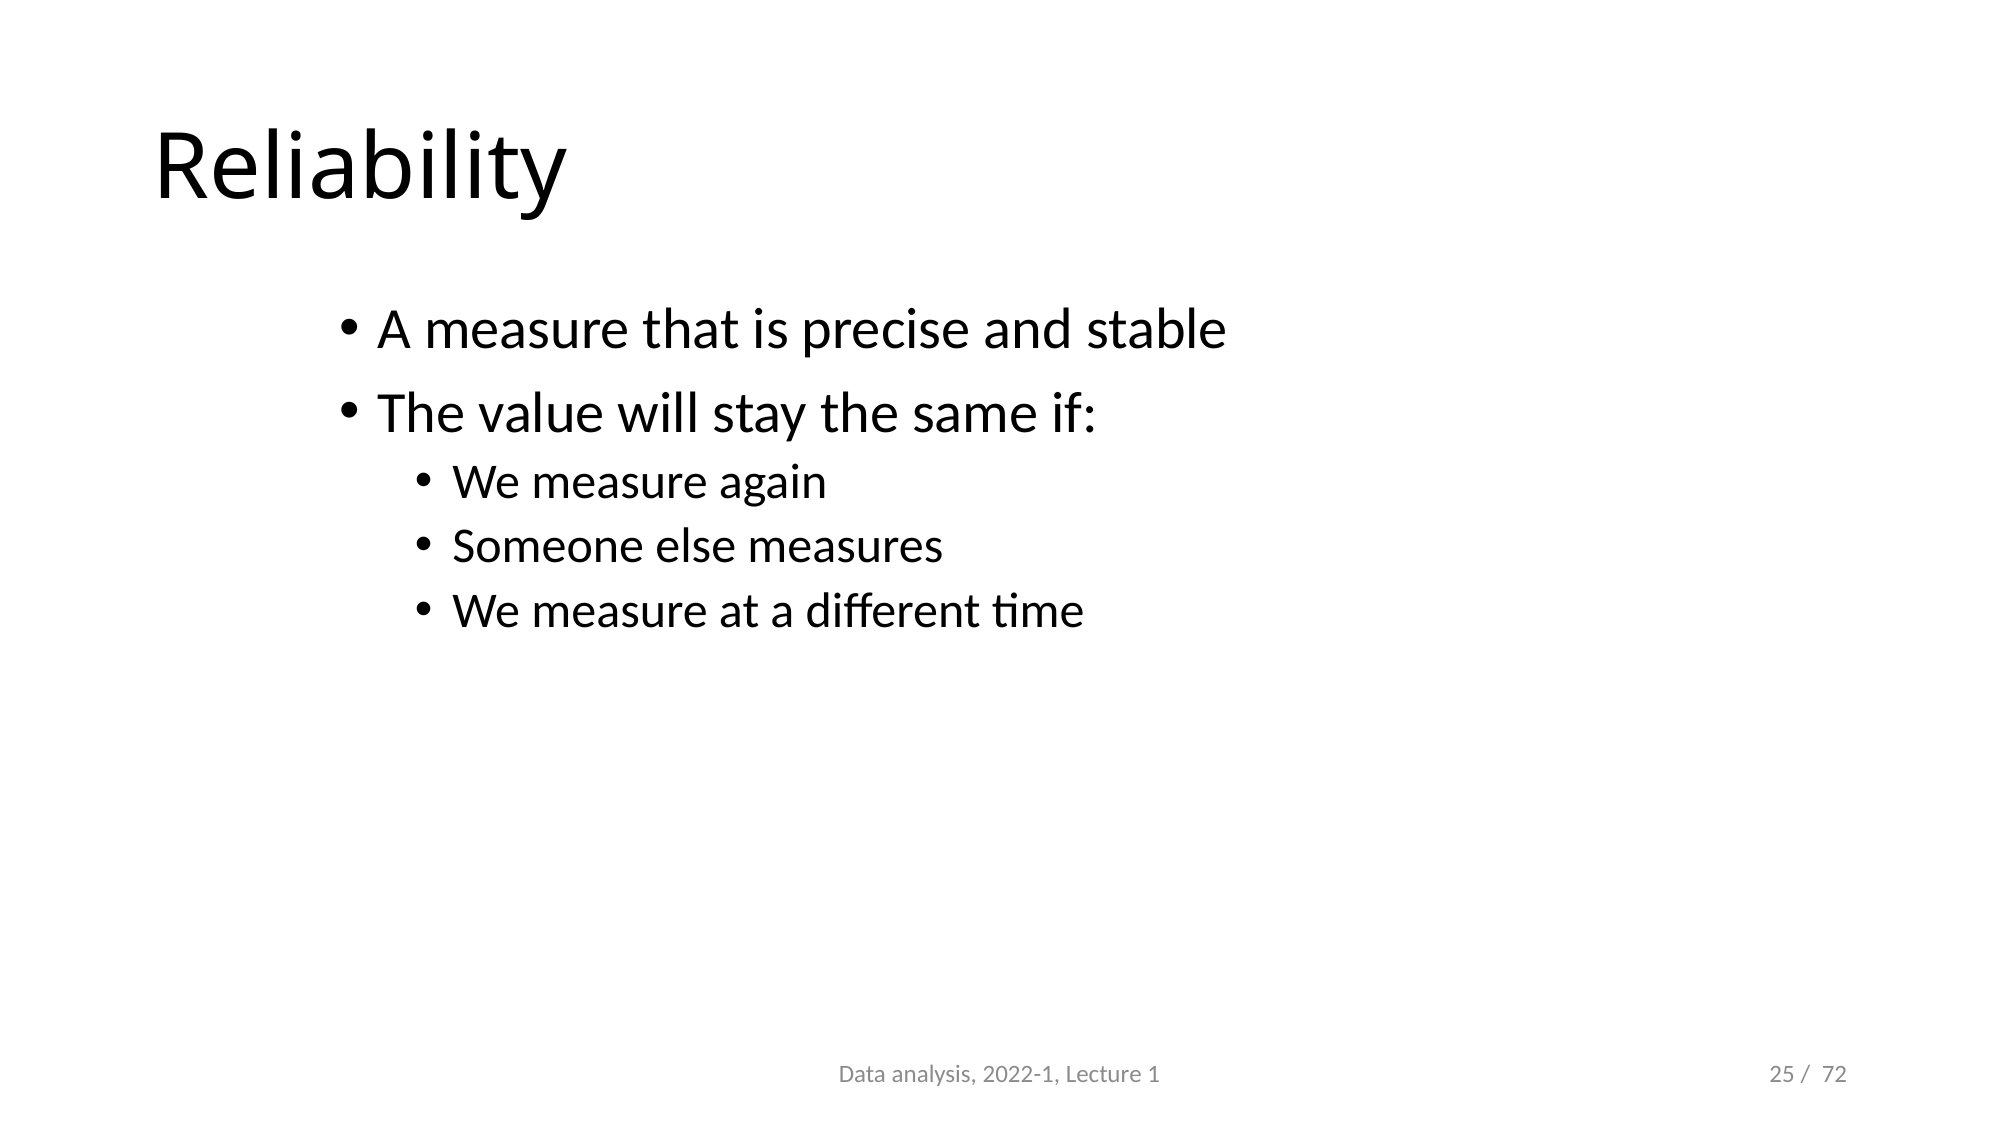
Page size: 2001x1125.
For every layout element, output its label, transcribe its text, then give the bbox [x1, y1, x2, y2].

title Reliability [137, 59, 1863, 278]
footer Data analysis, 2022-1, Lecture 1 [662, 1042, 1338, 1103]
list A measure that is precise and stable The value will stay the same if: We measure again Someone else measures We measure at a different time [324, 290, 1675, 1024]
slide_number <number> / 72 [1412, 1042, 1863, 1103]
